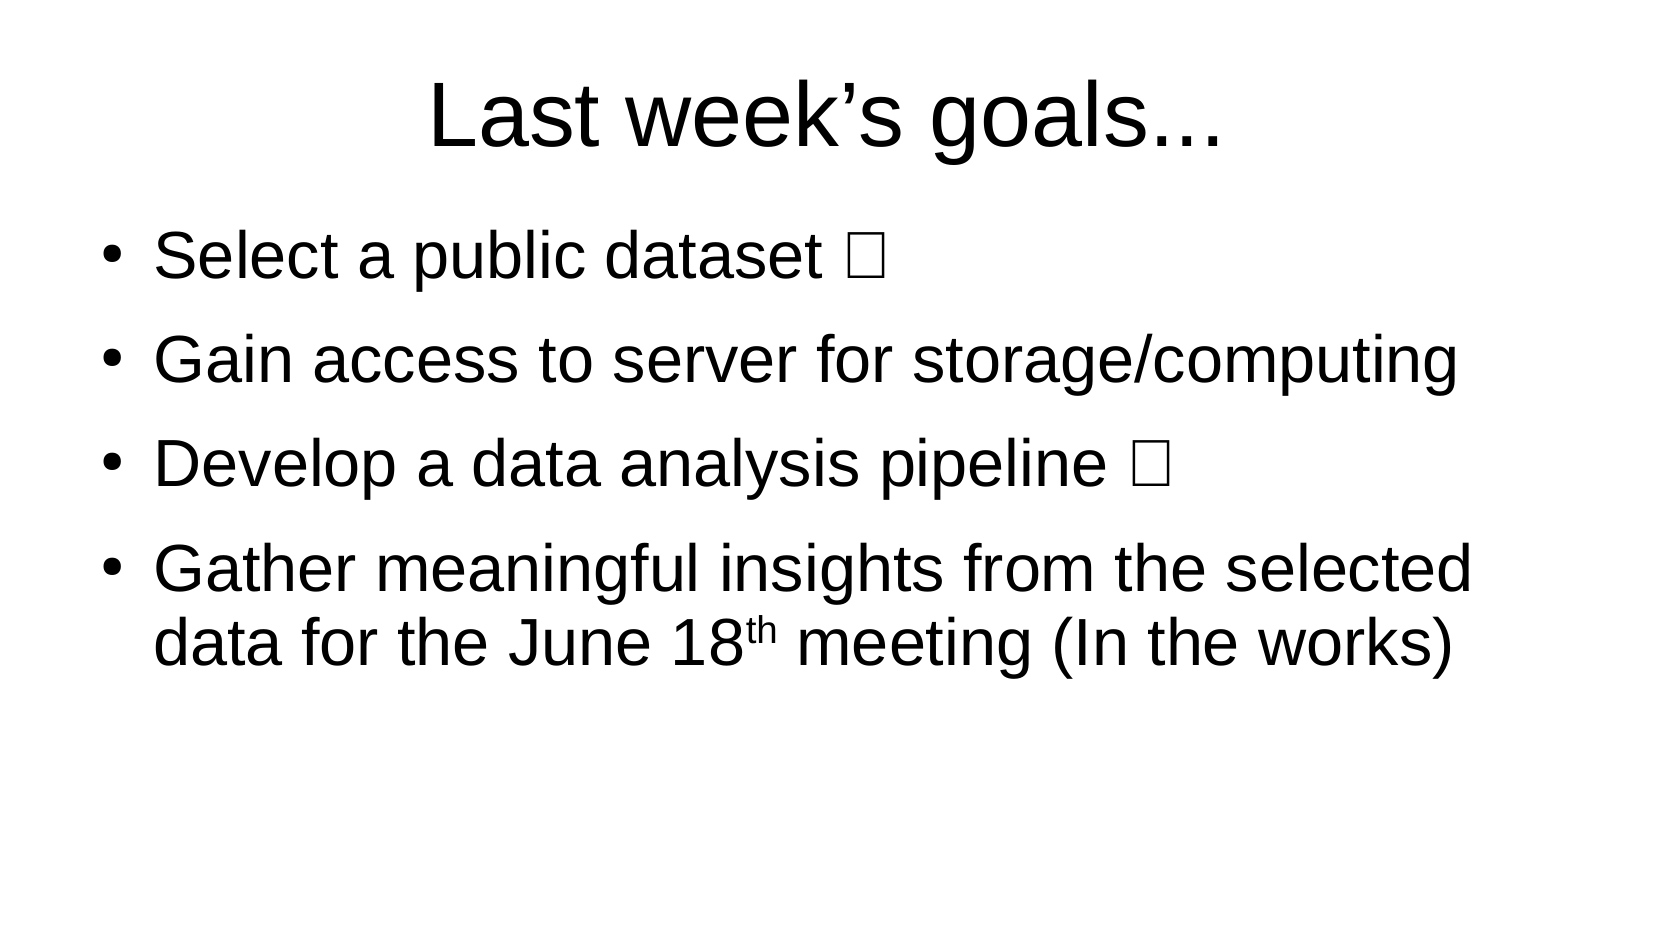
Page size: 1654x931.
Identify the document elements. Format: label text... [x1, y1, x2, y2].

title Last week’s goals... [82, 37, 1571, 193]
list Select a public dataset ✅ Gain access to server for storage/computing Develop a data analysis pipeline ✅ Gather meaningful insights from the selected data for the June 18th meeting (In the works) [82, 217, 1571, 758]
